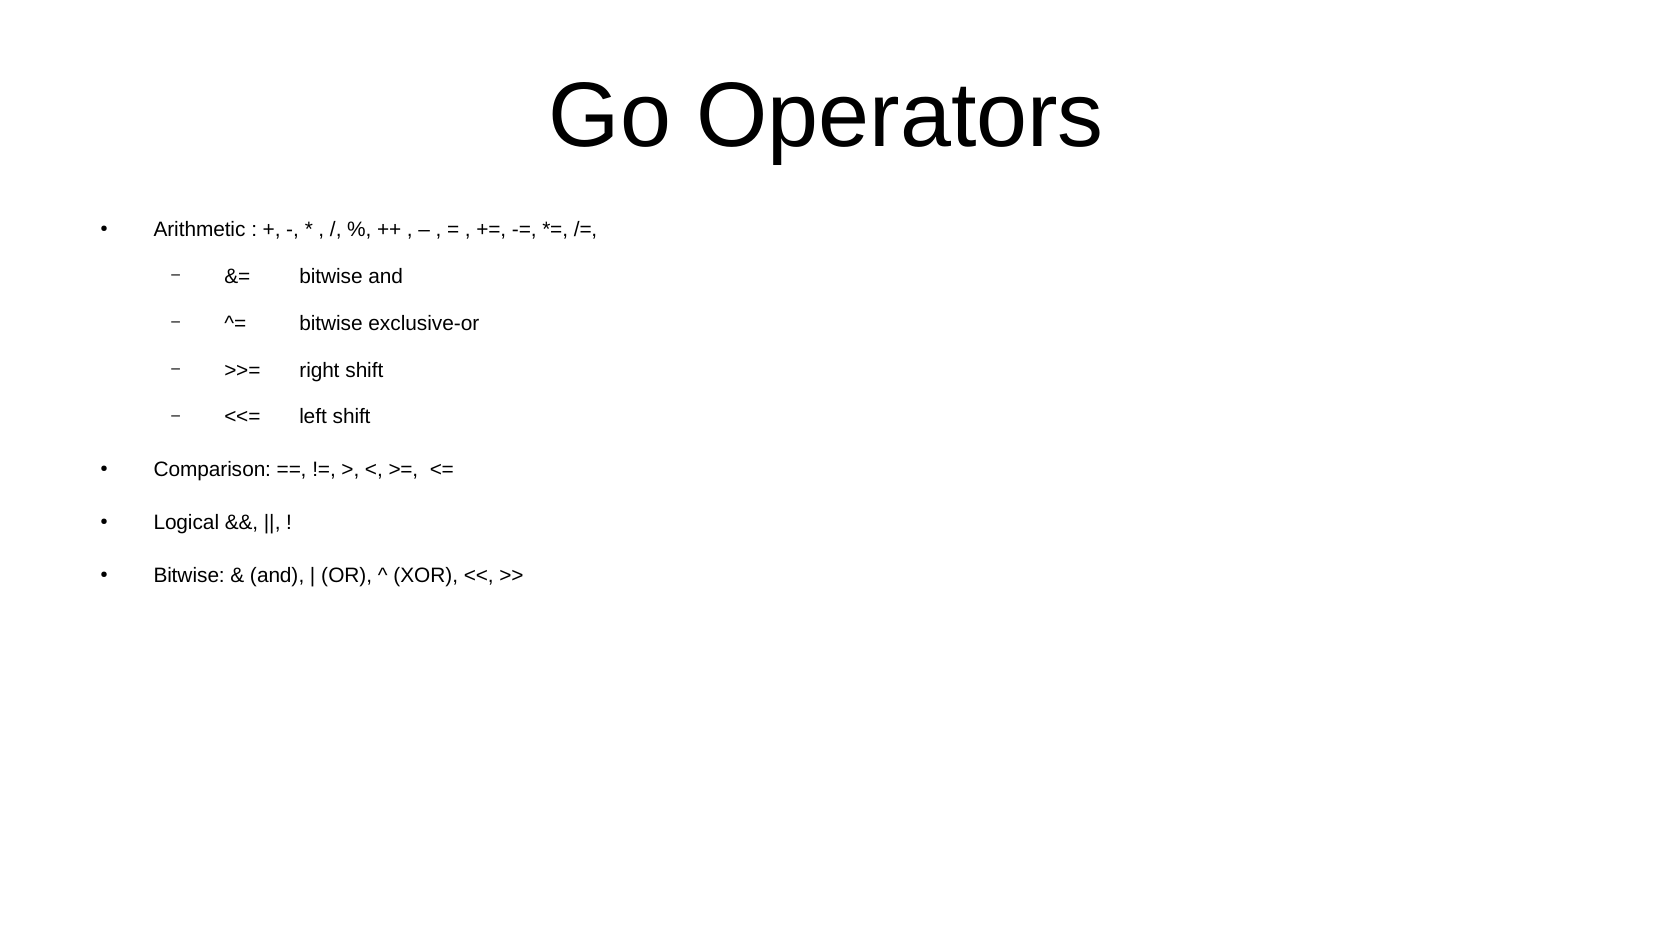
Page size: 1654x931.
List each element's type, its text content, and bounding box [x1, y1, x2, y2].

list Arithmetic : +, -, * , /, %, ++ , – , = , +=, -=, *=, /=, &= bitwise and ^= bitwise exclusive-or >>= right shift <<= left shift Comparison: ==, !=, >, <, >=, <= Logical &&, ||, ! Bitwise: & (and), | (OR), ^ (XOR), <<, >> [82, 217, 1571, 758]
title Go Operators [82, 37, 1571, 193]
